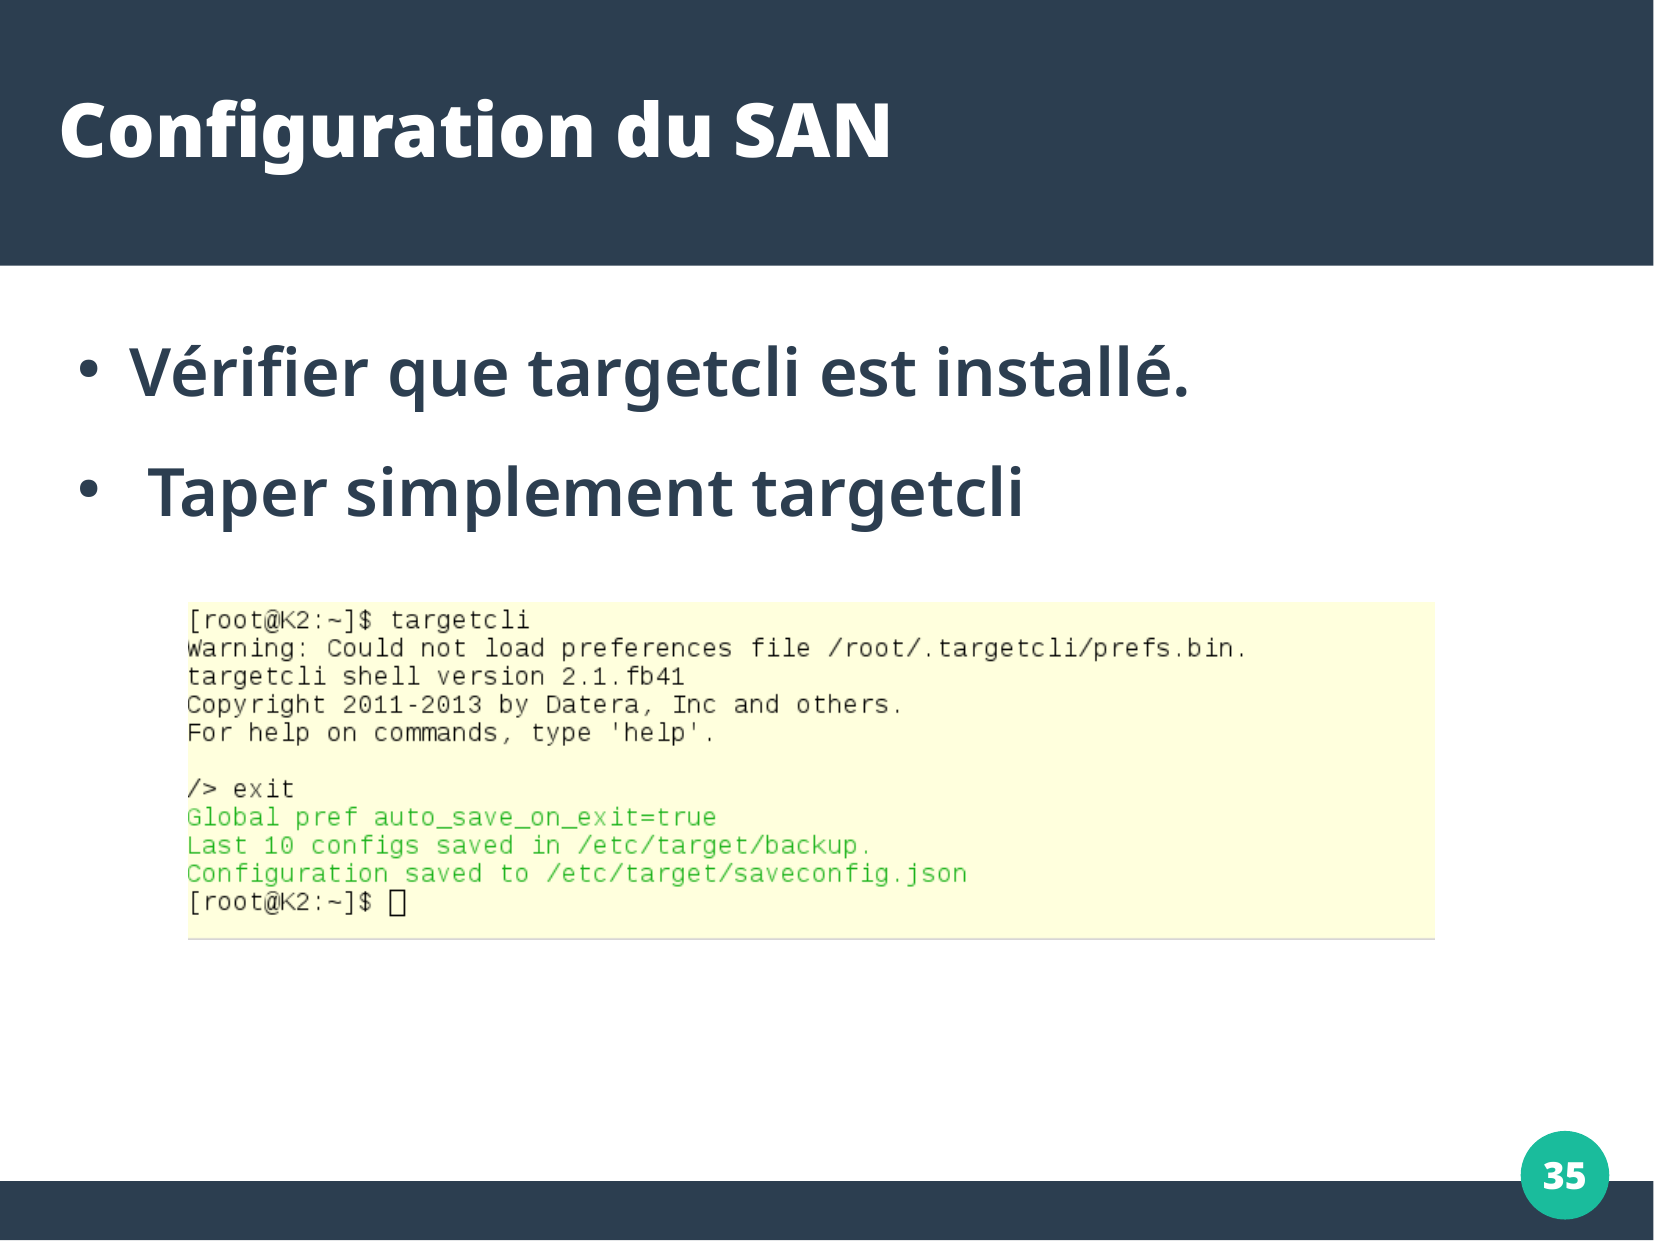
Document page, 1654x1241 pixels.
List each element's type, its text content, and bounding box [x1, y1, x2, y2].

picture [188, 602, 1435, 940]
text_box [59, 324, 1595, 508]
list Vérifier que targetcli est installé. Taper simplement targetcli [59, 508, 1595, 1152]
title Configuration du SAN [59, 49, 1595, 207]
